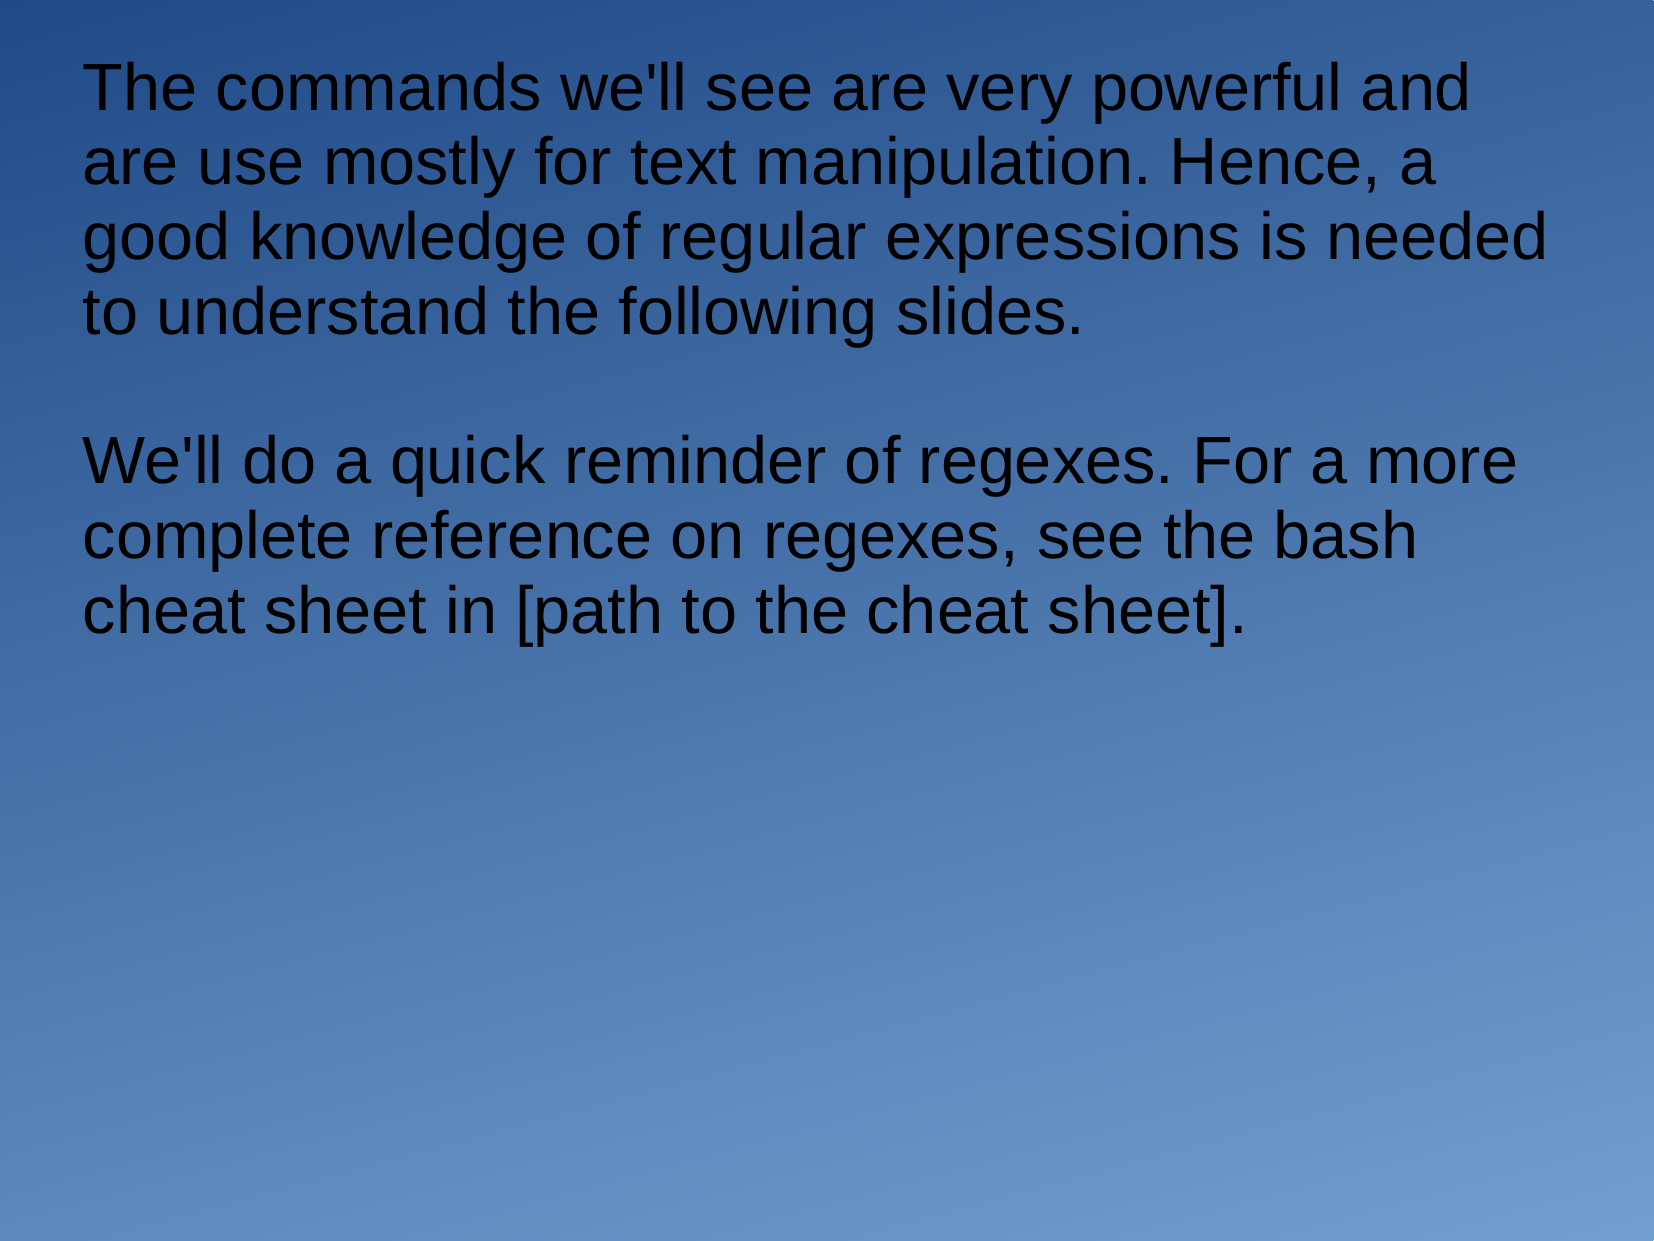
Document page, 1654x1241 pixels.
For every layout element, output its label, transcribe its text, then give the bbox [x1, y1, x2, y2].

subtitle The commands we'll see are very powerful and are use mostly for text manipulation. Hence, a good knowledge of regular expressions is needed to understand the following slides. We'll do a quick reminder of regexes. For a more complete reference on regexes, see the bash cheat sheet in [path to the cheat sheet]. [82, 49, 1571, 1010]
